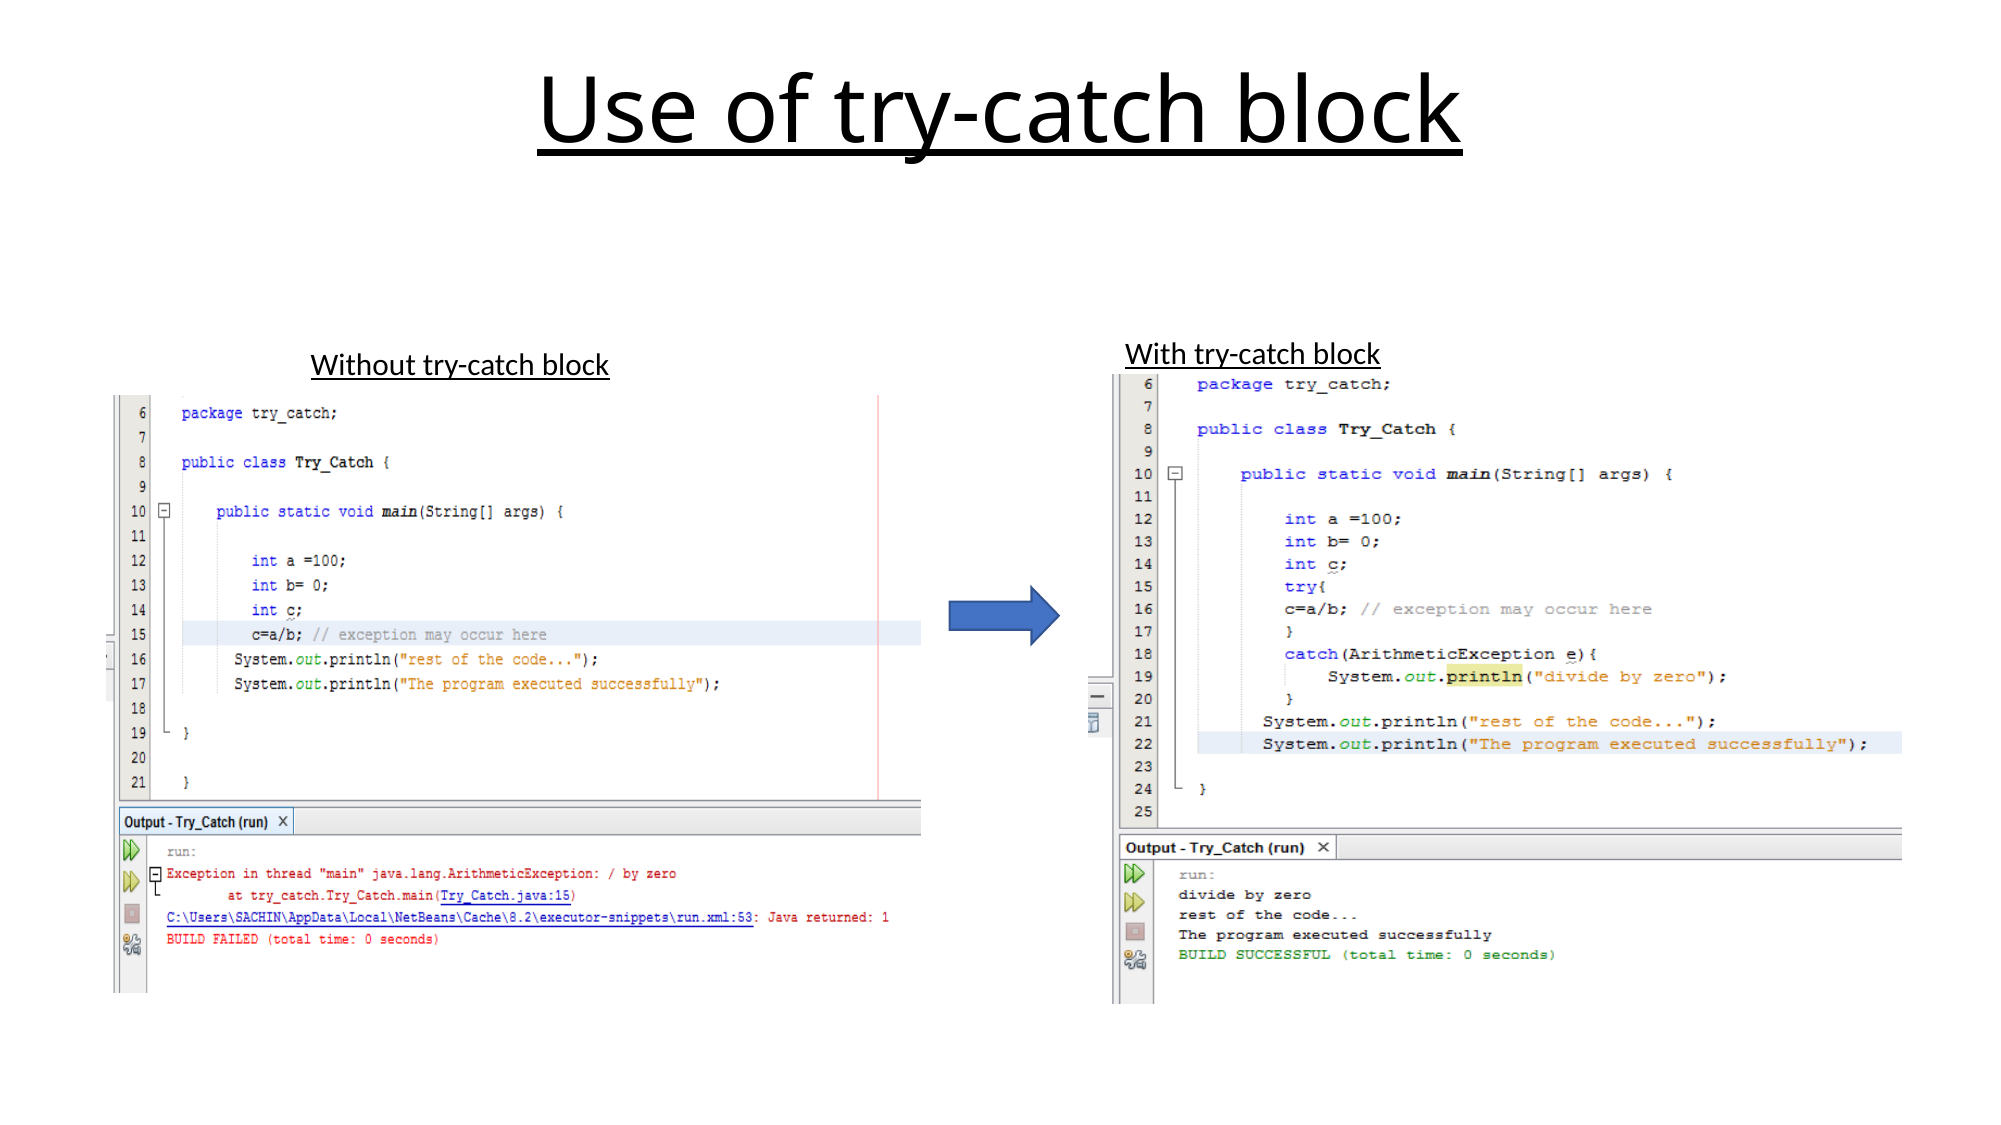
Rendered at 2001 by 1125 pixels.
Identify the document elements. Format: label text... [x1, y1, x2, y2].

title Use of try-catch block [353, 55, 1647, 184]
picture [1088, 374, 1902, 1004]
picture [106, 395, 921, 993]
text_box Without try-catch block [295, 337, 789, 390]
text_box With try-catch block [1110, 325, 1396, 378]
text_box [949, 587, 1059, 644]
